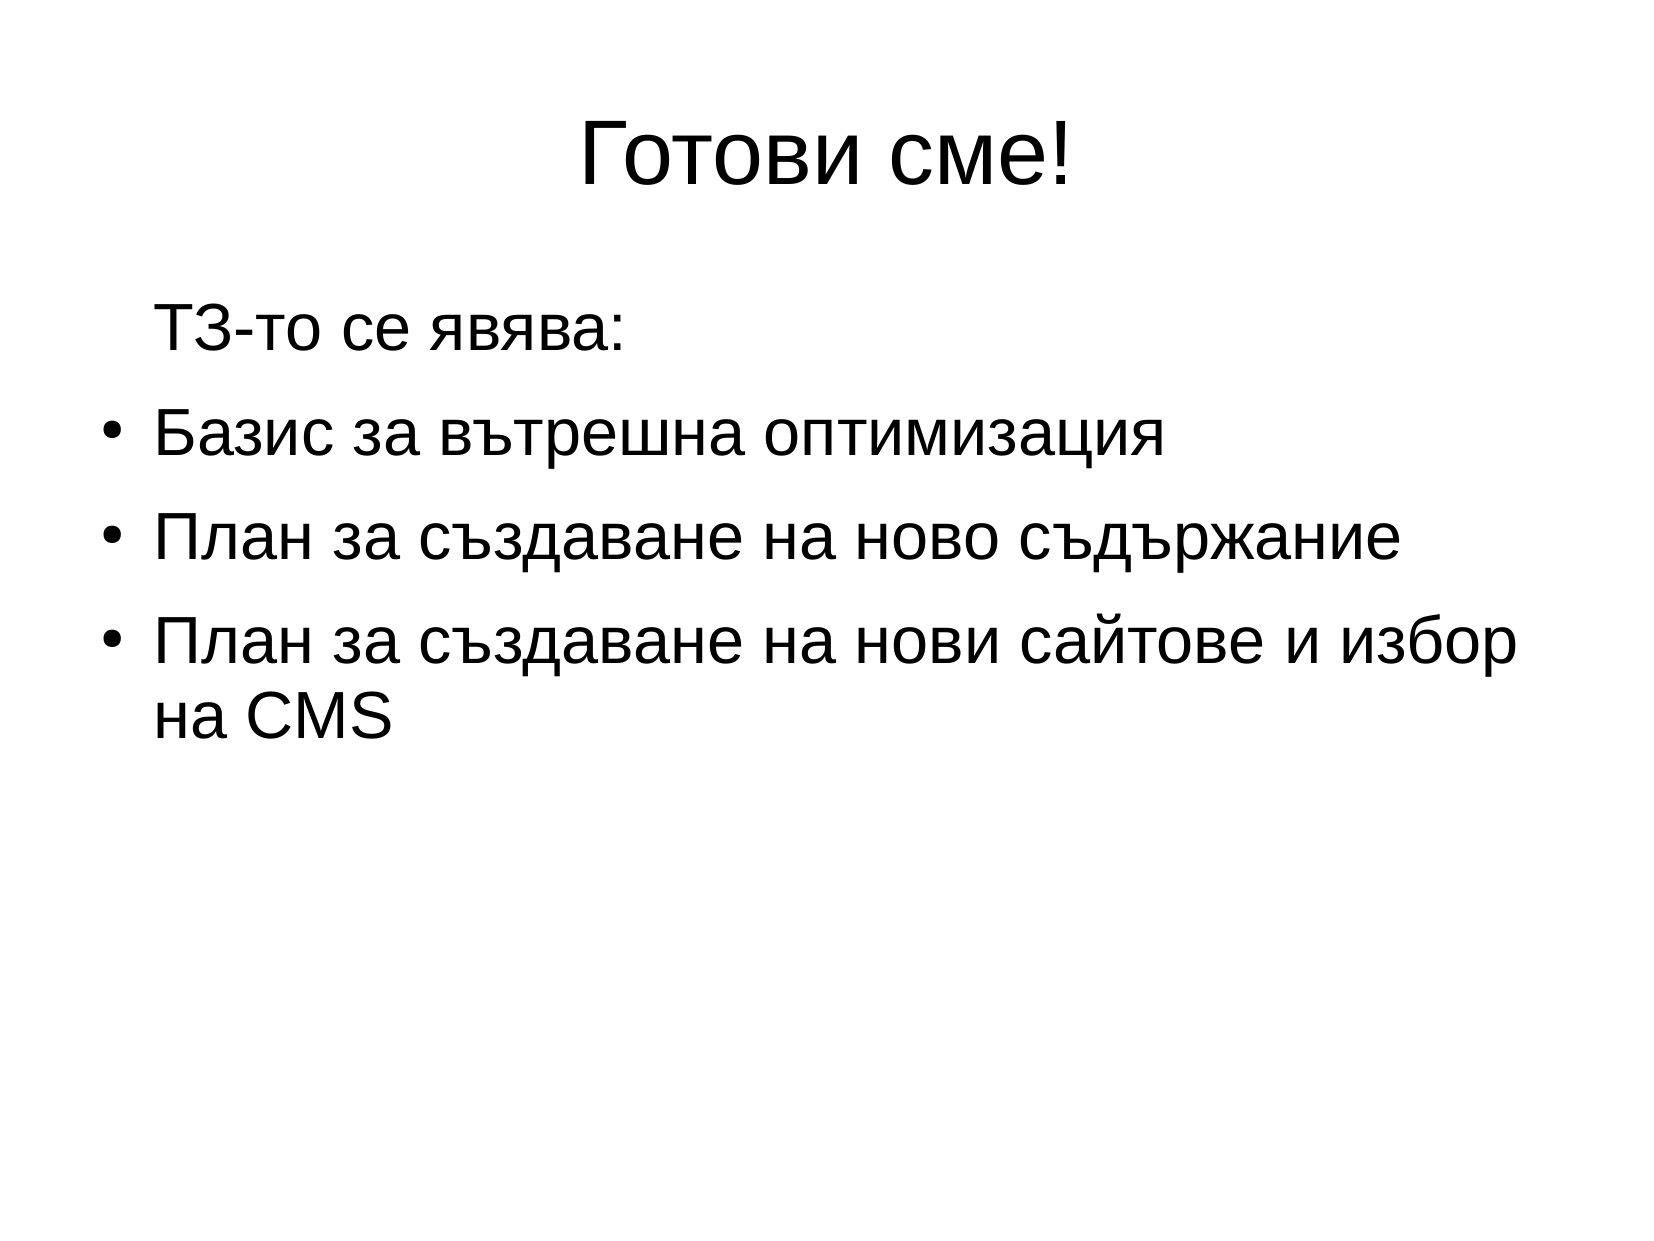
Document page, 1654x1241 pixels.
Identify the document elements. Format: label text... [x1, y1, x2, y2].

title Готови сме! [82, 49, 1571, 257]
list ТЗ-то се явява: Базис за вътрешна оптимизация План за създаване на ново съдържание План за създаване на нови сайтове и избор на CMS [82, 290, 1571, 1109]
